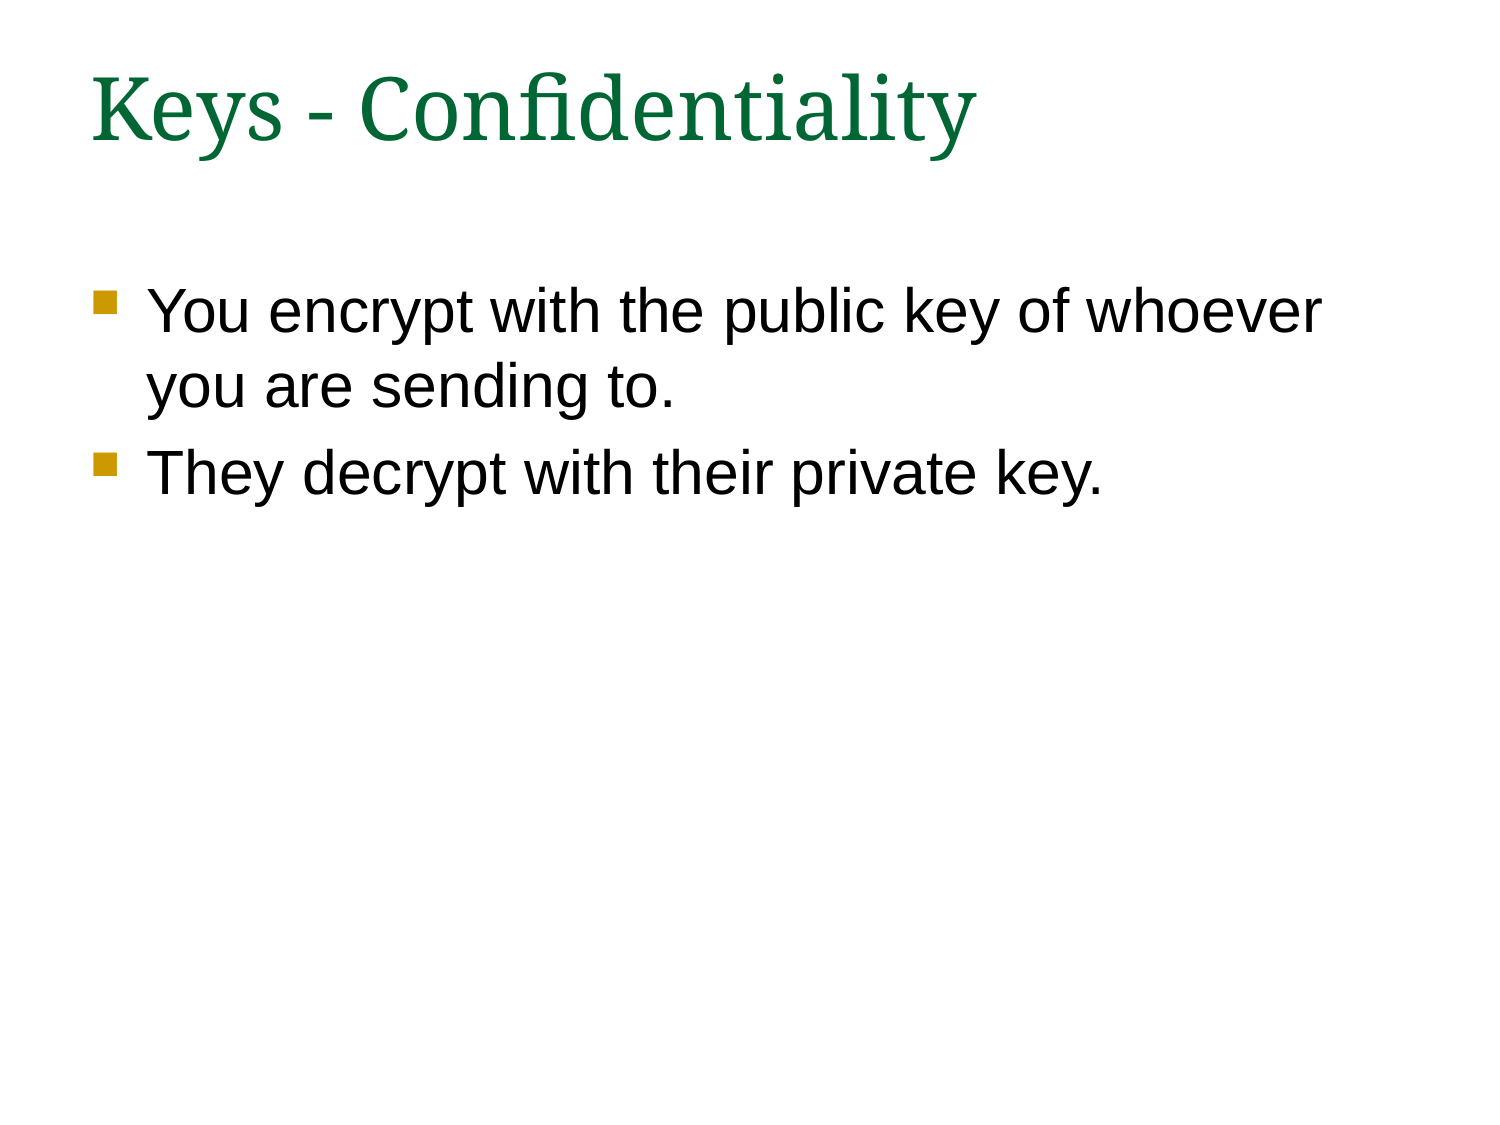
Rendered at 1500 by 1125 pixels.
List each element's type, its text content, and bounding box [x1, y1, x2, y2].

list You encrypt with the public key of whoever you are sending to. They decrypt with their private key. [75, 262, 1425, 1006]
title Keys - Confidentiality [75, 45, 1425, 233]
